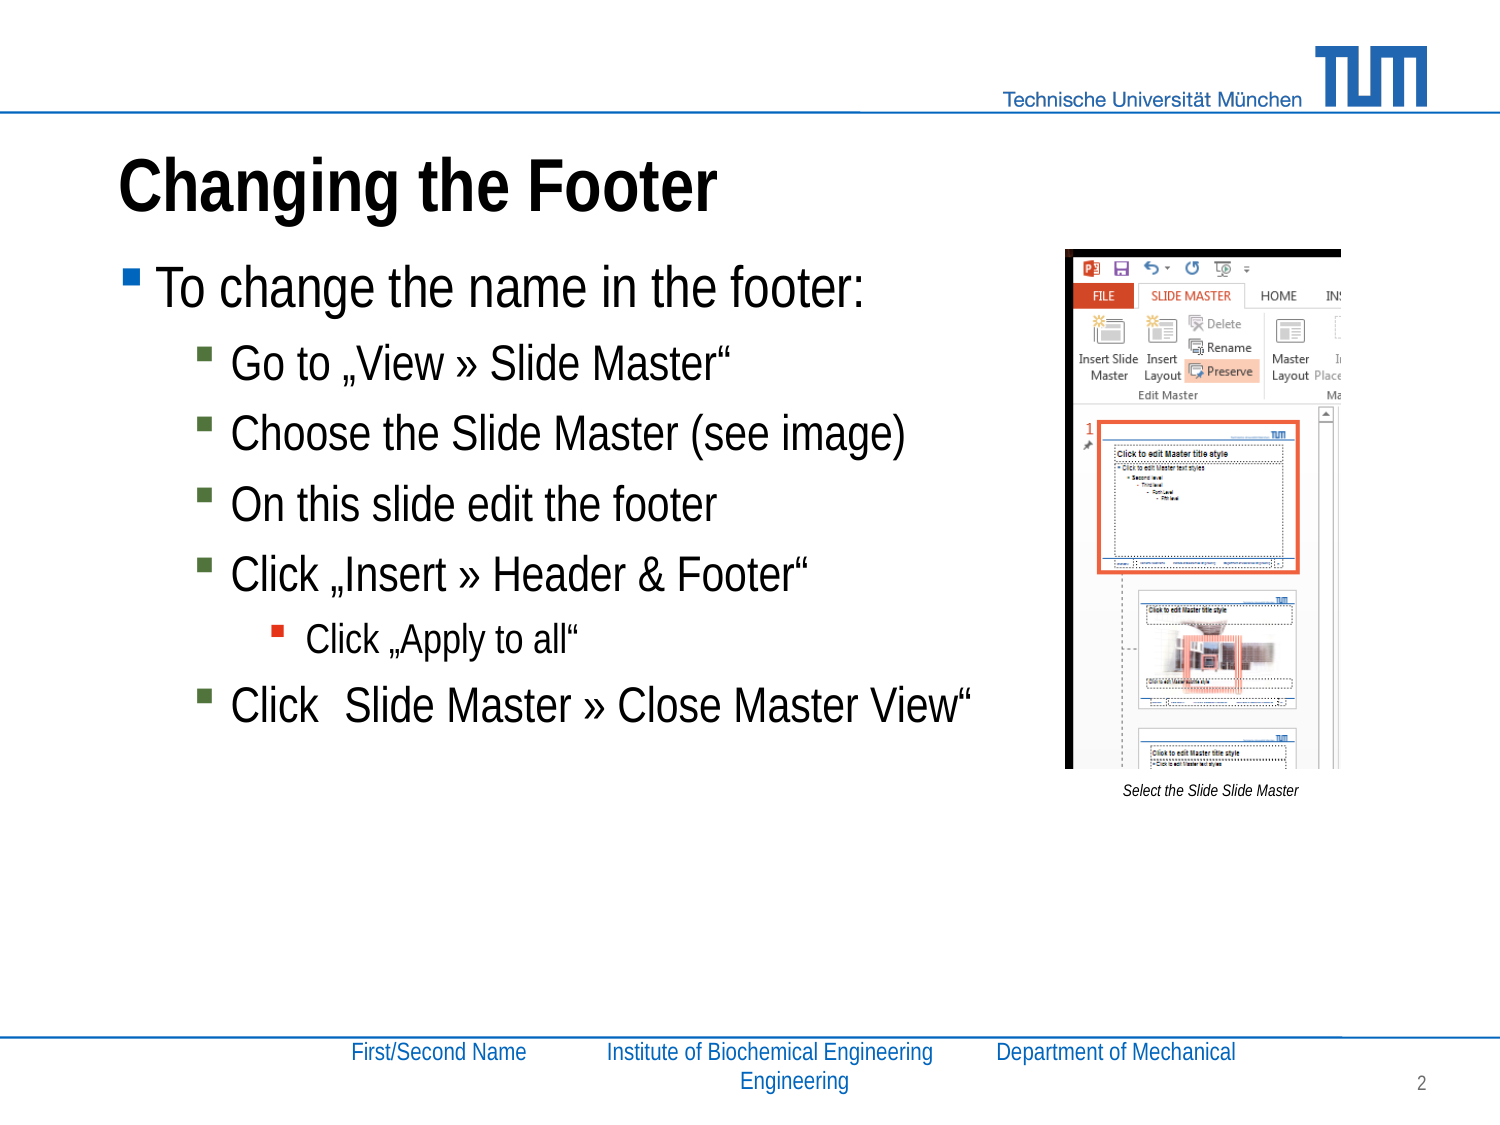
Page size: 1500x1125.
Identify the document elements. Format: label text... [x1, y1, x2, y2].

title Changing the Footer [103, 114, 1397, 235]
list To change the name in the footer: Go to „View » Slide Master“ Choose the Slide Master (see image) On this slide edit the footer Click „Insert » Header & Footer“ Click „Apply to all“ Click „Slide Master » Close Master View“ [103, 249, 1473, 1014]
picture [1003, 46, 1427, 107]
picture [1065, 249, 1341, 769]
text_box Select the Slide Slide Master [1107, 772, 1314, 808]
slide_number <number> [1340, 1042, 1427, 1103]
footer First/Second Name Institute of Biochemical Engineering Department of Mechanical Engineering [278, 1042, 1312, 1103]
